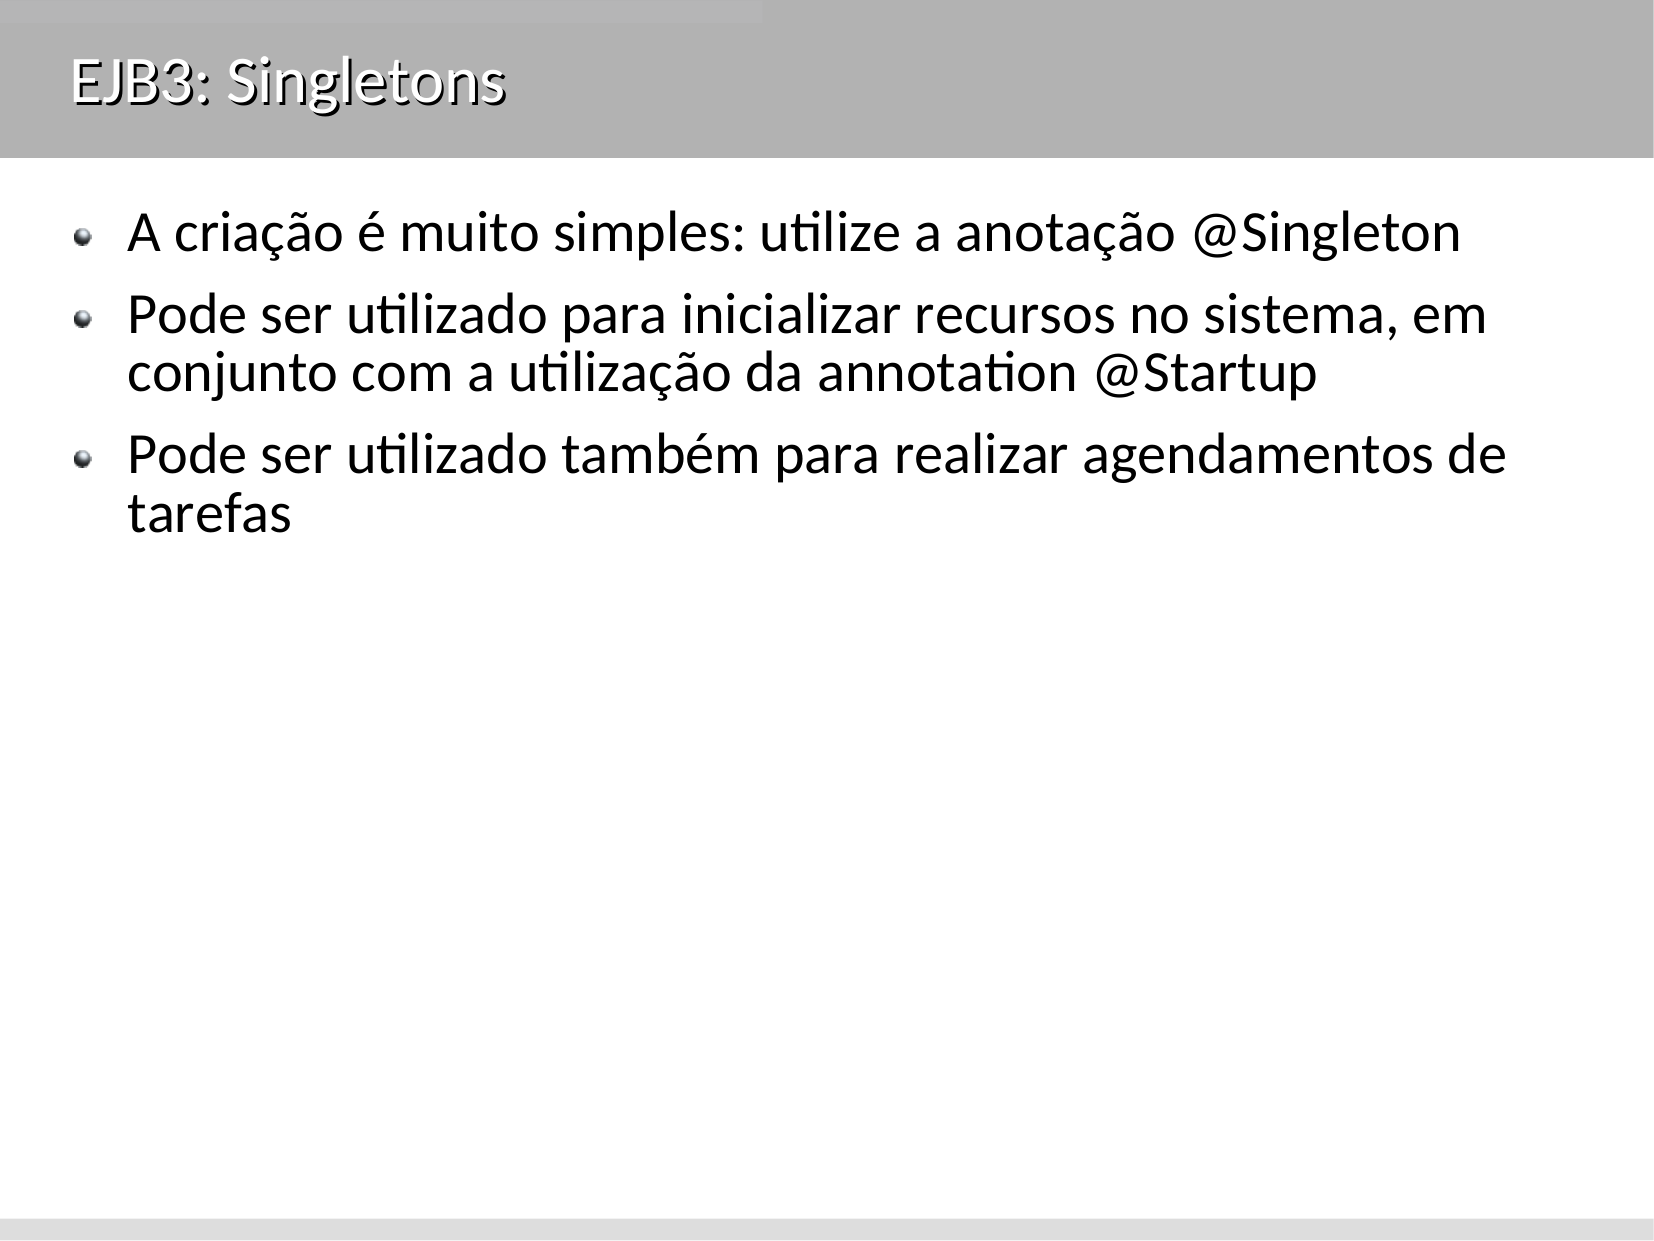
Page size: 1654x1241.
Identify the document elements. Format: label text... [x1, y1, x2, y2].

list A criação é muito simples: utilize a anotação @Singleton Pode ser utilizado para inicializar recursos no sistema, em conjunto com a utilização da annotation @Startup Pode ser utilizado também para realizar agendamentos de tarefas [56, 207, 1595, 676]
title EJB3: Singletons [70, 11, 1536, 160]
